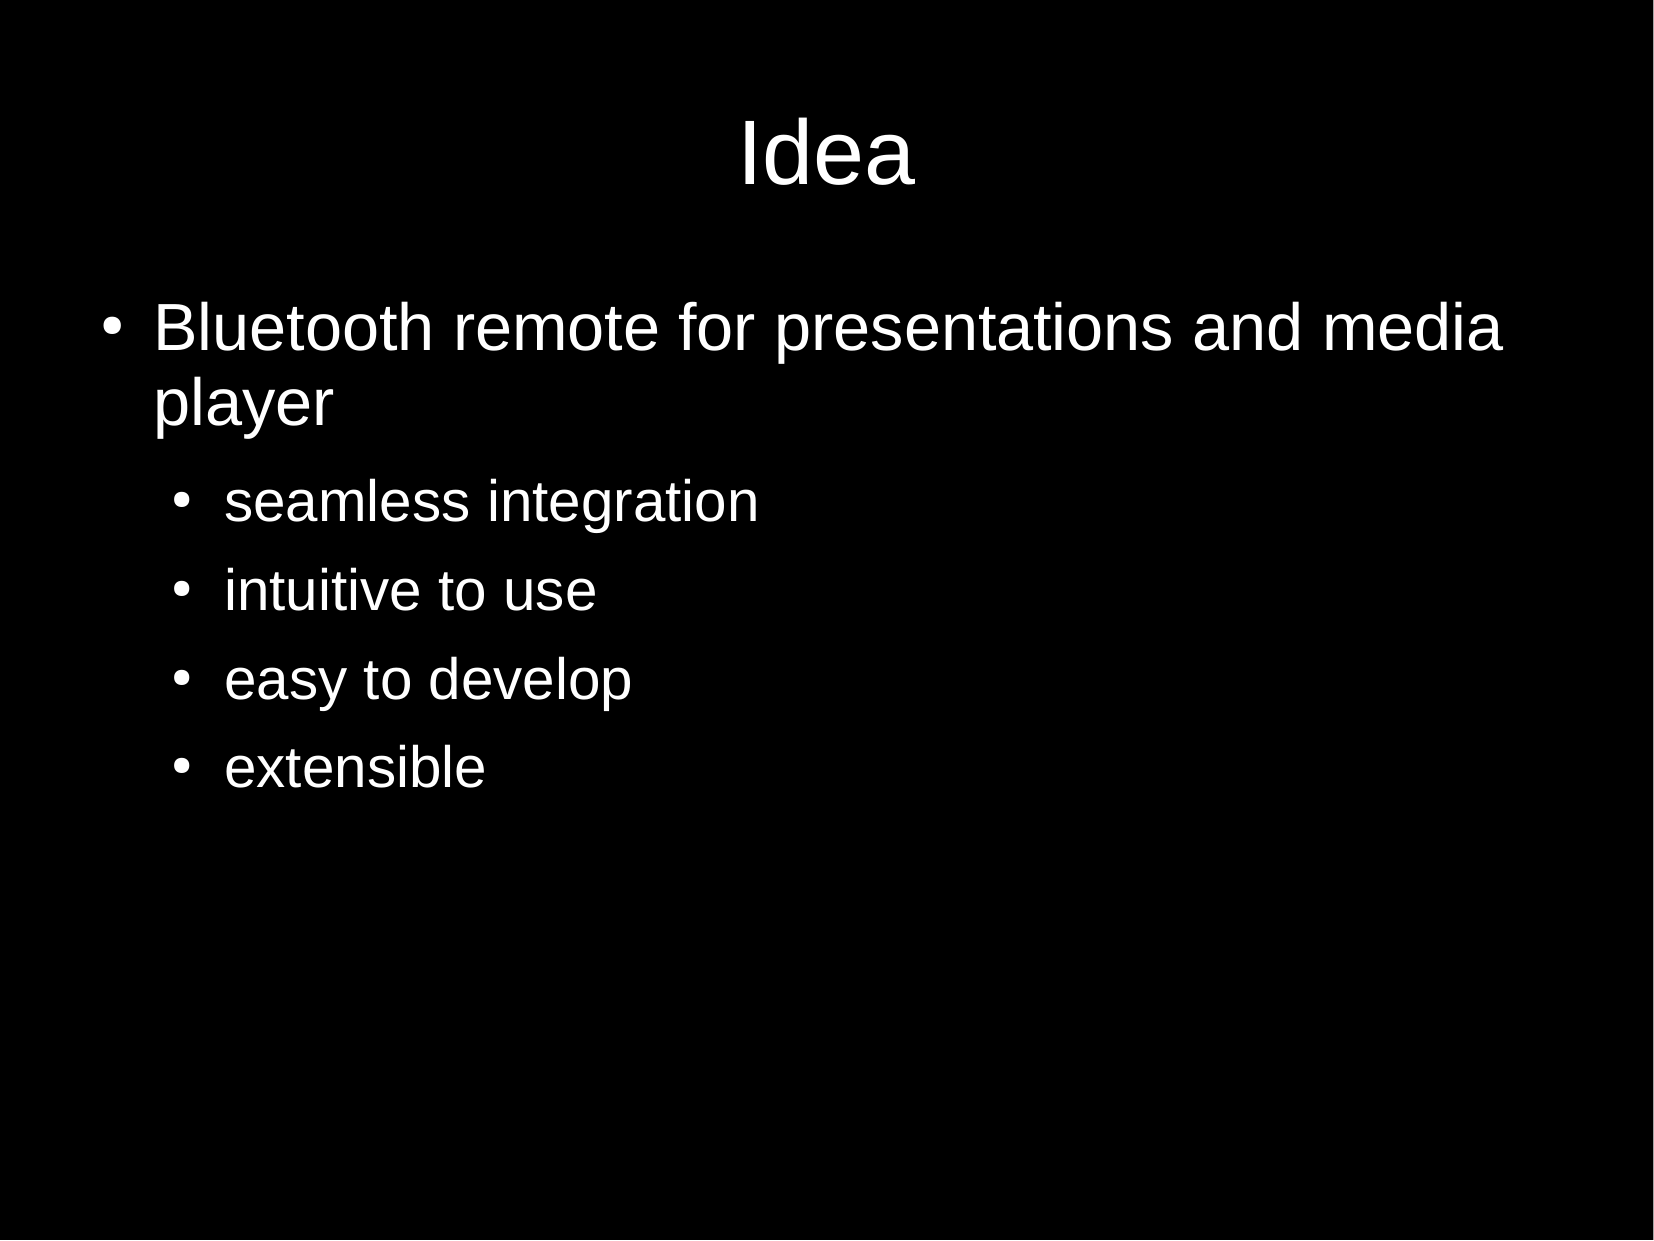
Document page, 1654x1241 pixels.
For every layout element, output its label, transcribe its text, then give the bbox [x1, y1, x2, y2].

list Bluetooth remote for presentations and media player seamless integration intuitive to use easy to develop extensible [82, 290, 1571, 1109]
title Idea [82, 49, 1571, 257]
